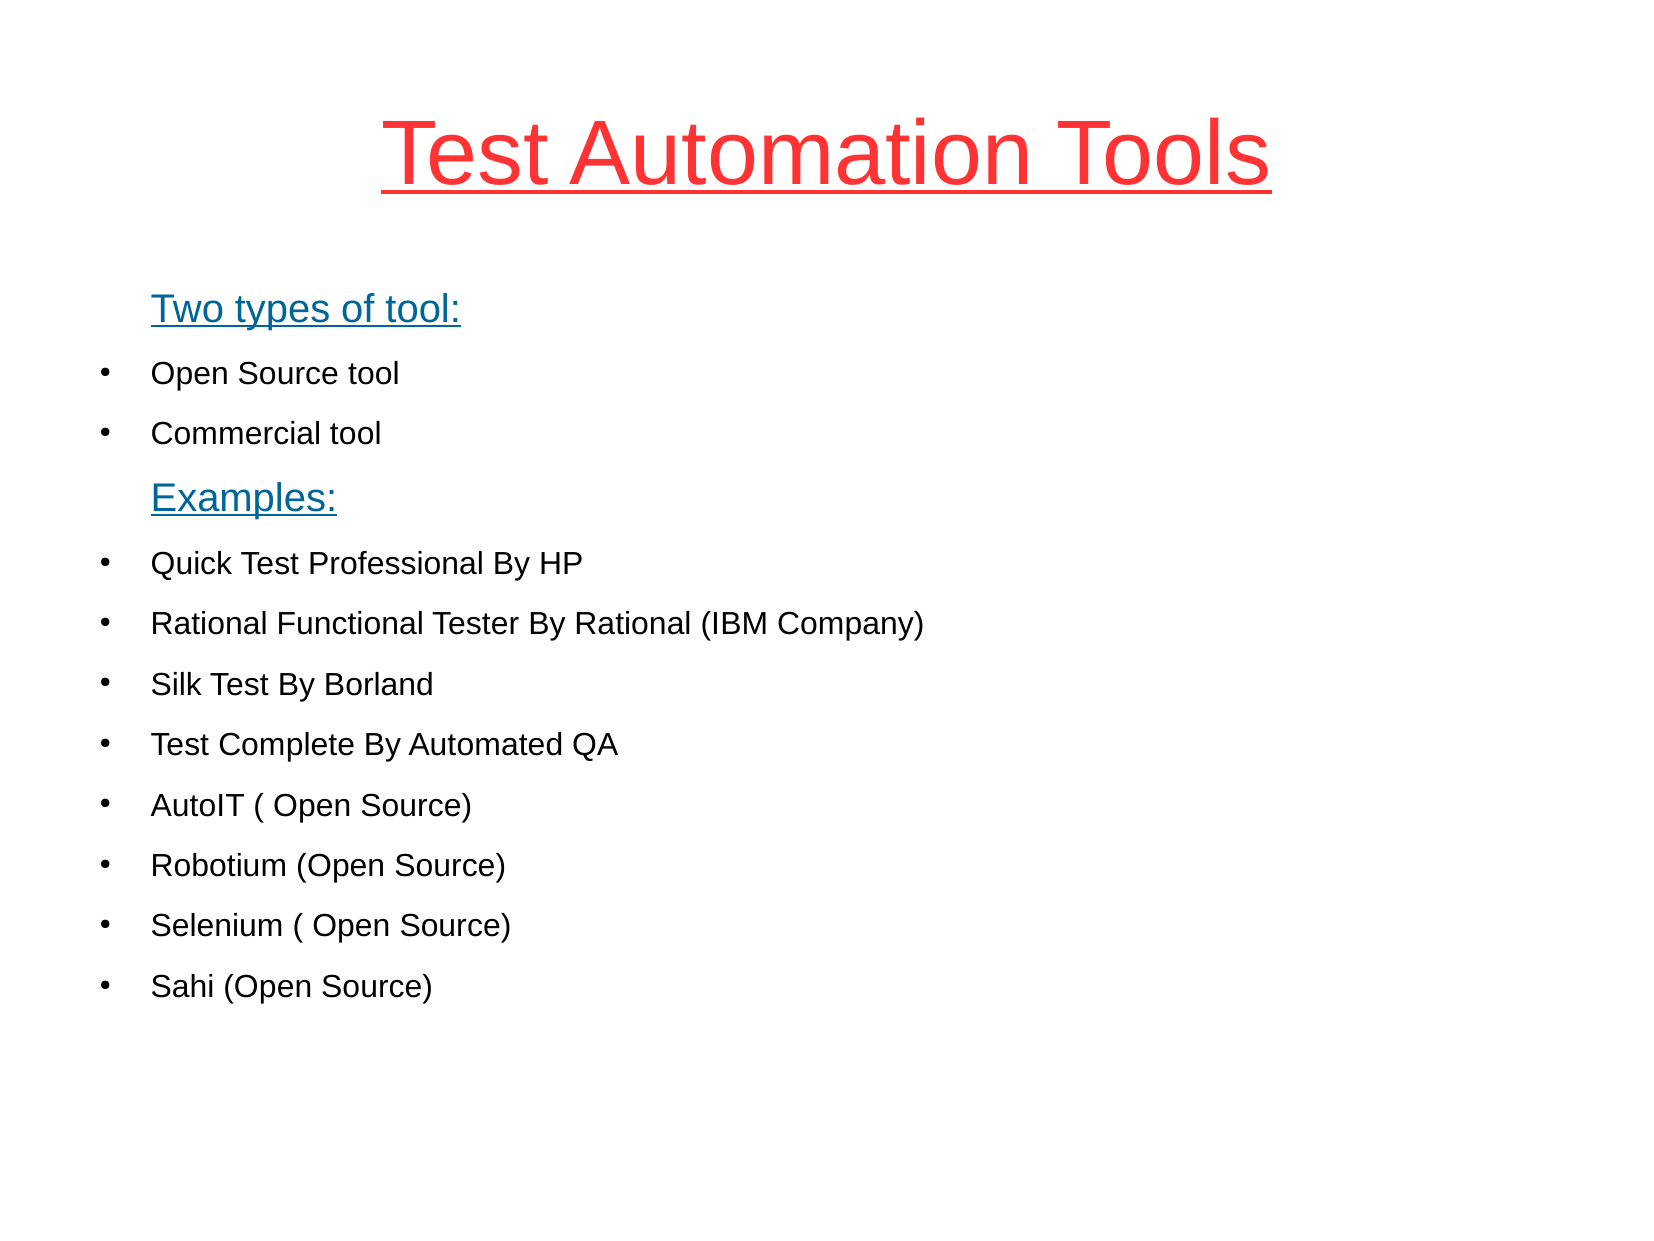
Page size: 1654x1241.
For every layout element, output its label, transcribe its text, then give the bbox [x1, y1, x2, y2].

list Two types of tool: Open Source tool Commercial tool Examples: Quick Test Professional By HP Rational Functional Tester By Rational (IBM Company) Silk Test By Borland Test Complete By Automated QA AutoIT ( Open Source) Robotium (Open Source) Selenium ( Open Source) Sahi (Open Source) [82, 290, 1571, 1010]
title Test Automation Tools [82, 49, 1571, 257]
